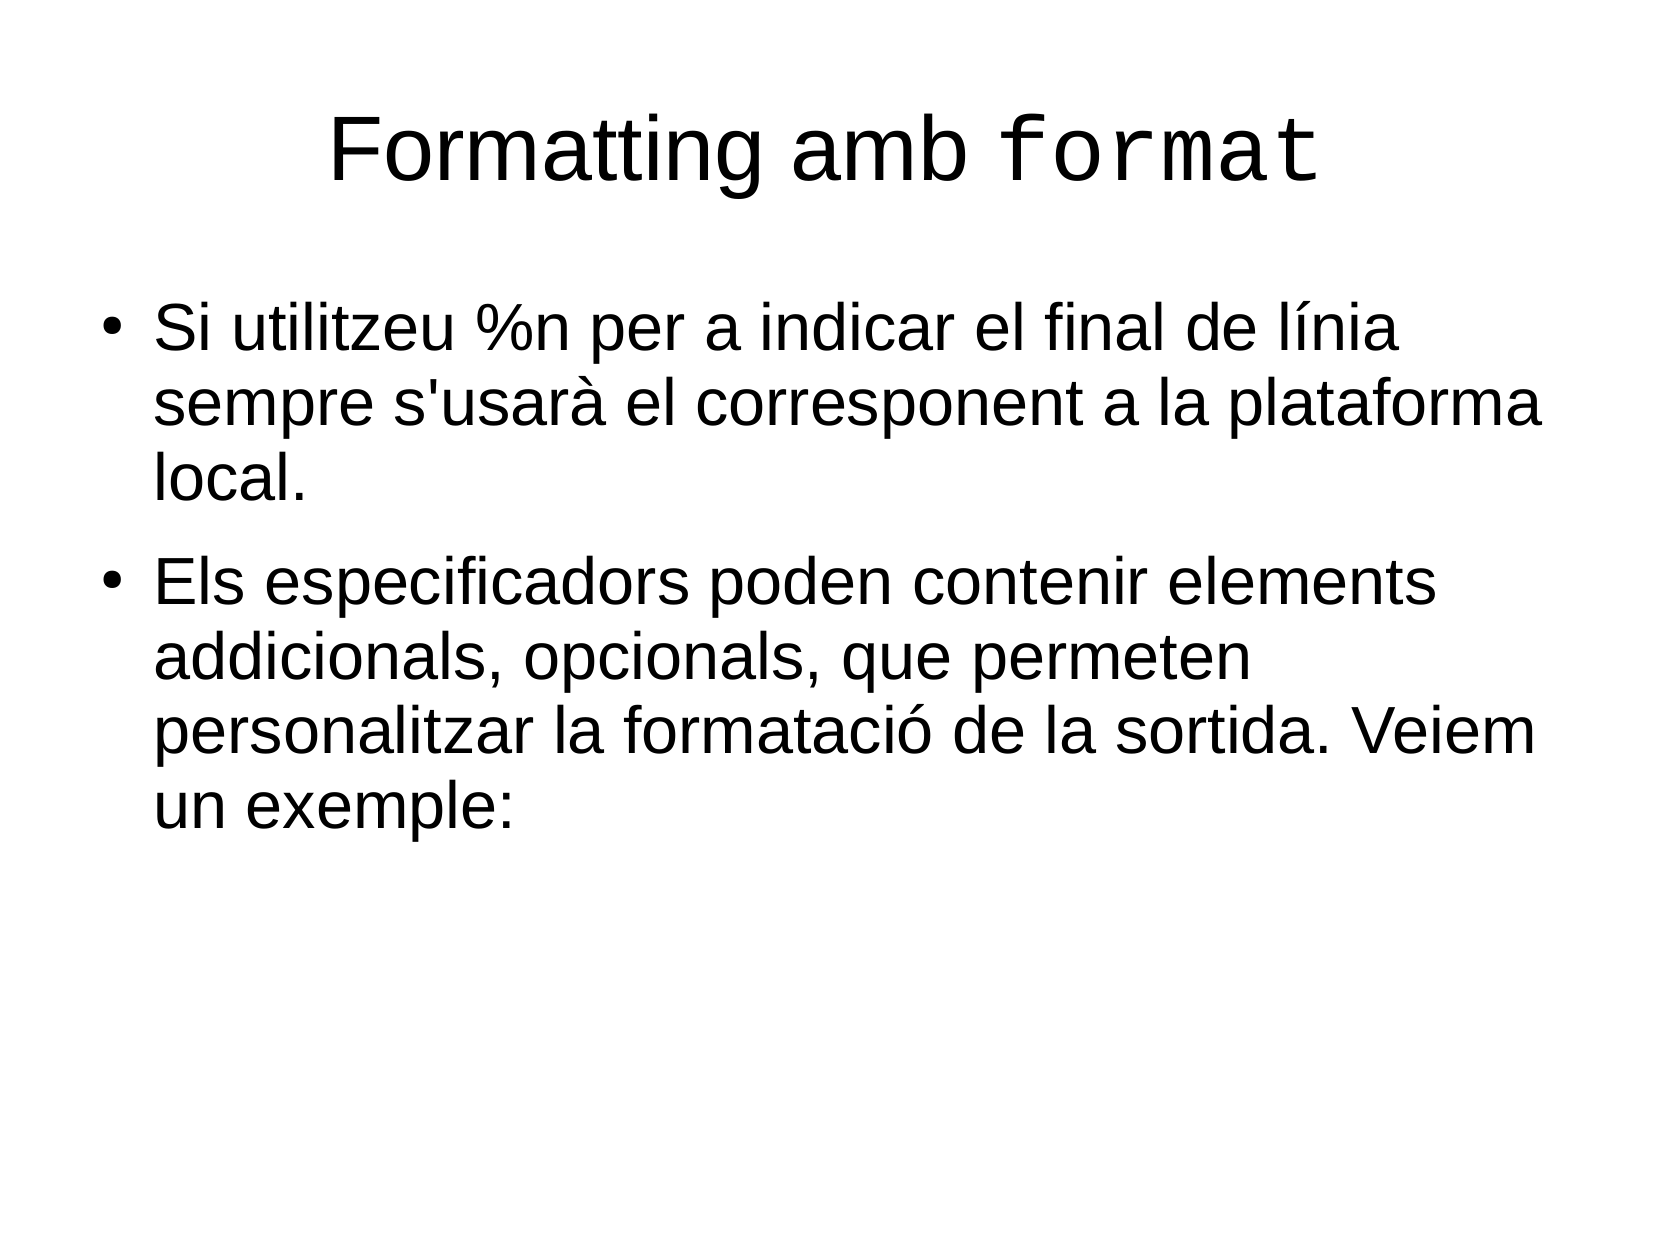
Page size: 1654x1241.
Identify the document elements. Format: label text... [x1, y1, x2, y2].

list Si utilitzeu %n per a indicar el final de línia sempre s'usarà el corresponent a la plataforma local. Els especificadors poden contenir elements addicionals, opcionals, que permeten personalitzar la formatació de la sortida. Veiem un exemple: [82, 290, 1571, 1010]
title Formatting amb format [82, 49, 1571, 257]
